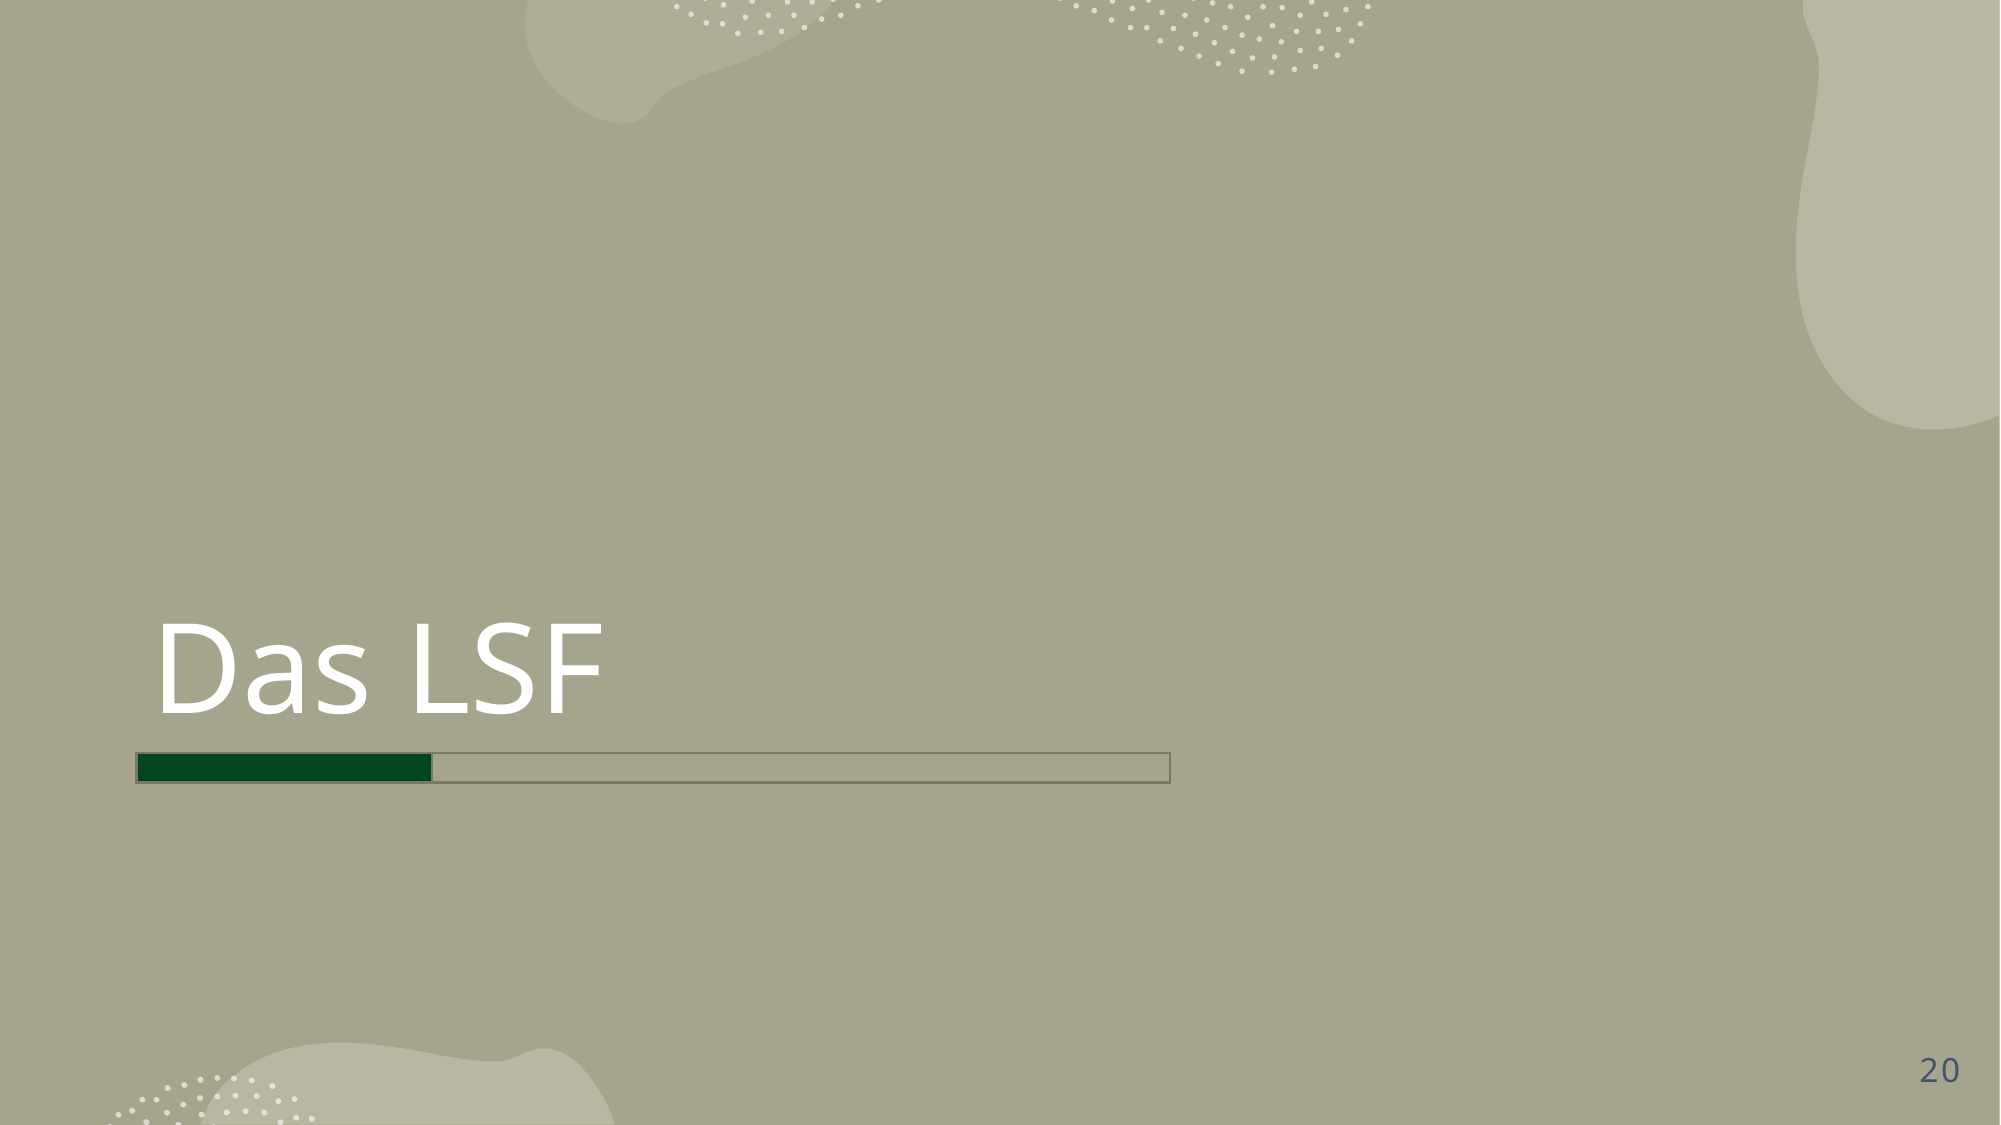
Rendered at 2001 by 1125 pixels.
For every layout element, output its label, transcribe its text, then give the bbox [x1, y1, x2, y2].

title Das LSF [136, 280, 1862, 749]
text_box [136, 753, 431, 782]
text_box [1887, 1019, 1993, 1125]
